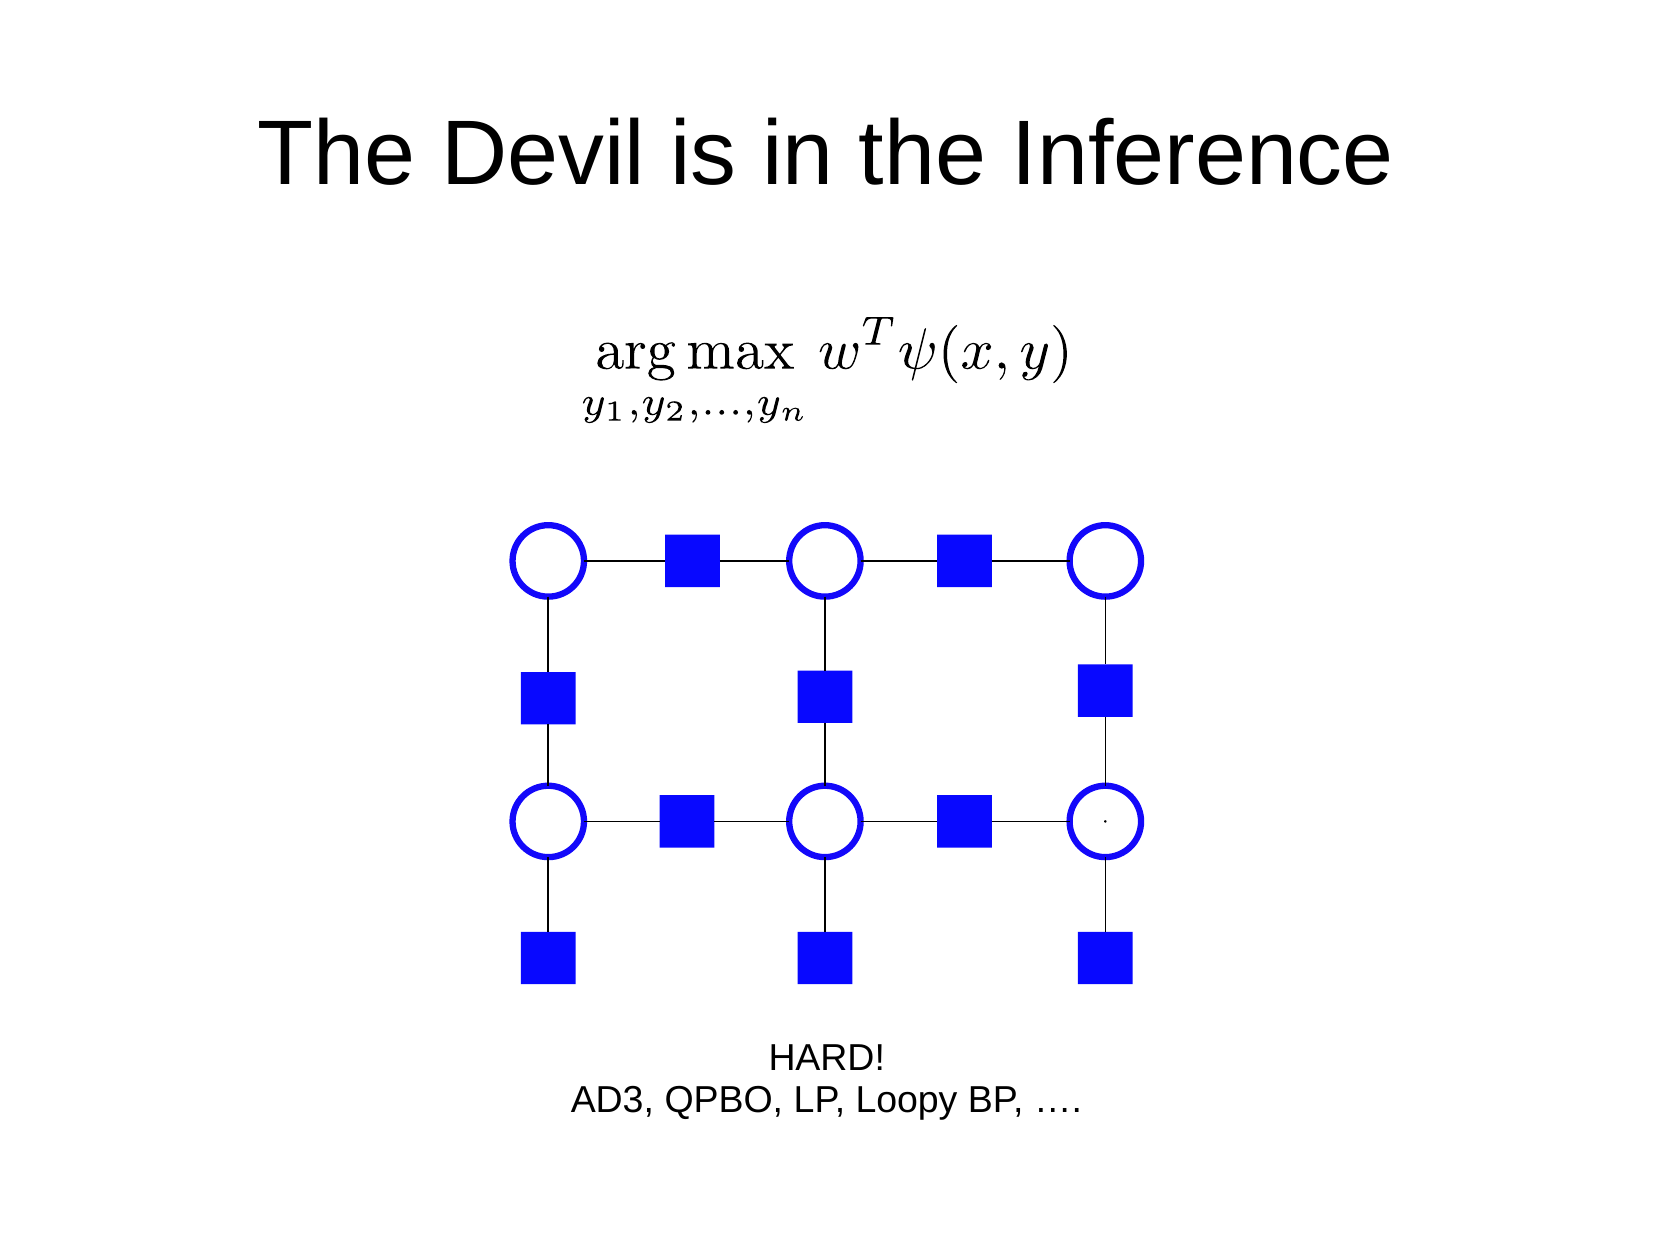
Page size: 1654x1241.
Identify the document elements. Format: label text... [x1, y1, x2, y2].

picture [509, 522, 1145, 985]
title The Devil is in the Inference [82, 49, 1571, 257]
text_box HARD! AD3, QPBO, LP, Loopy BP, …. [376, 1028, 1277, 1128]
text_box [580, 316, 1073, 424]
